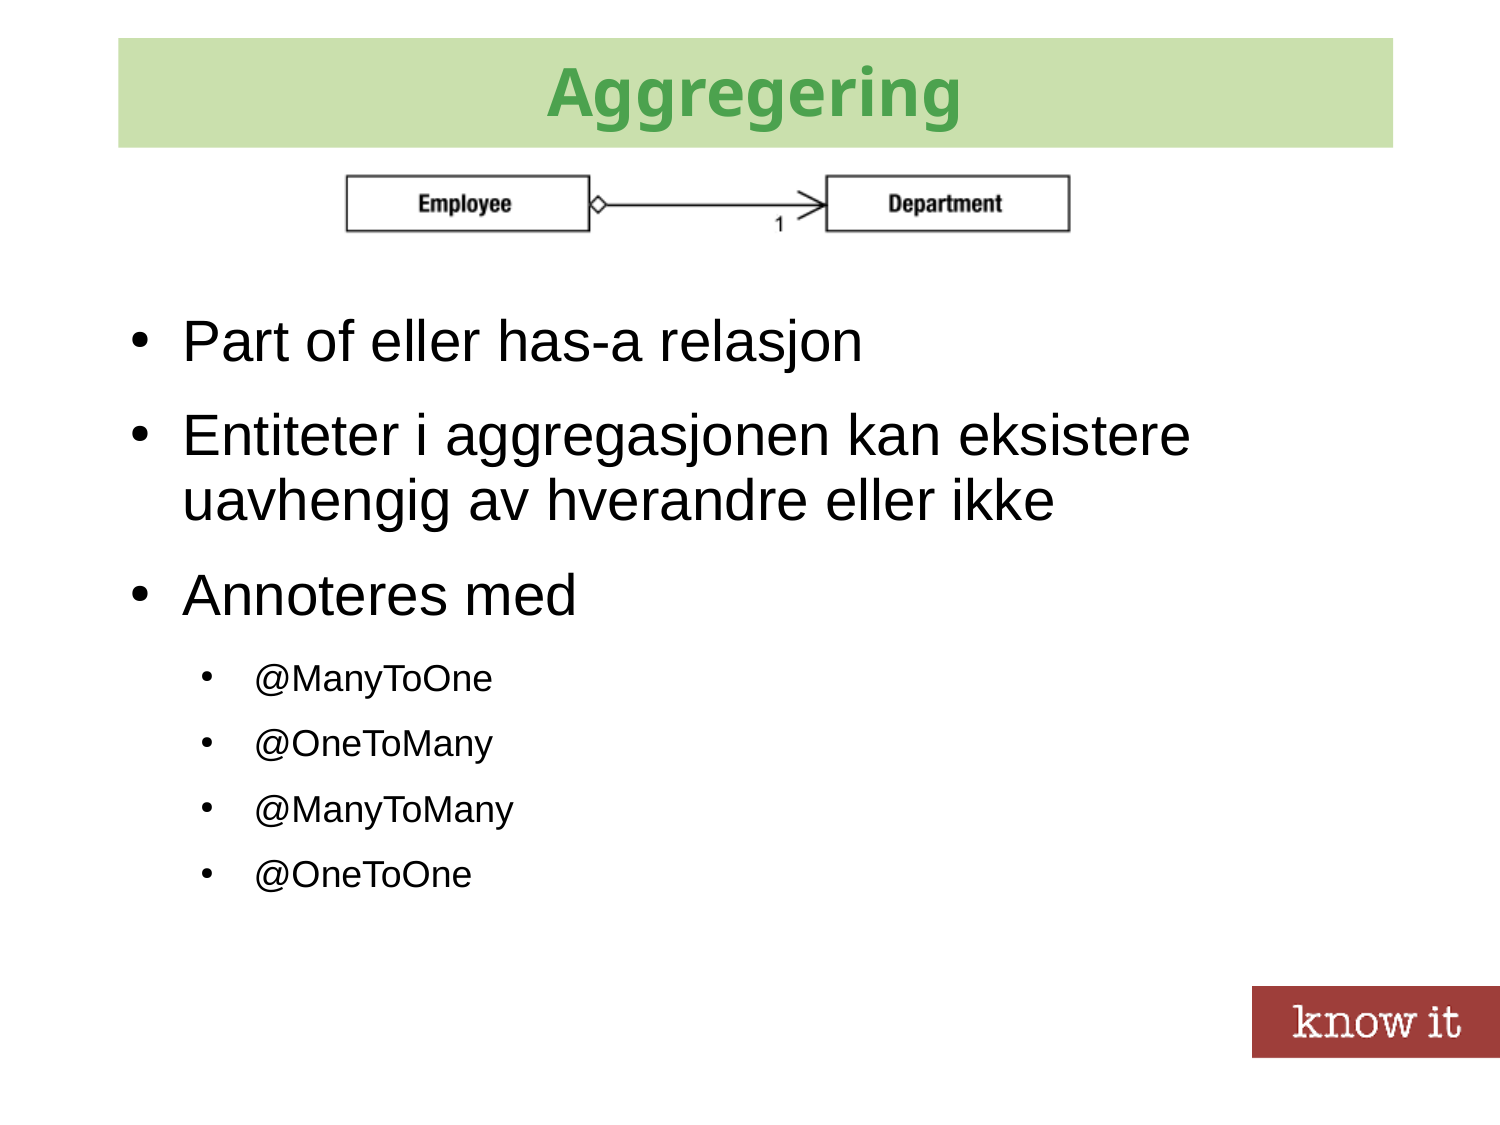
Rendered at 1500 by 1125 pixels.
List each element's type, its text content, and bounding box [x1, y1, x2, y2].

picture [1252, 986, 1500, 1058]
list Part of eller has-a relasjon Entiteter i aggregasjonen kan eksistere uavhengig av hverandre eller ikke Annoteres med @ManyToOne @OneToMany @ManyToMany @OneToOne [111, 308, 1371, 896]
text_box Aggregering [118, 38, 1394, 148]
picture [334, 167, 1085, 249]
